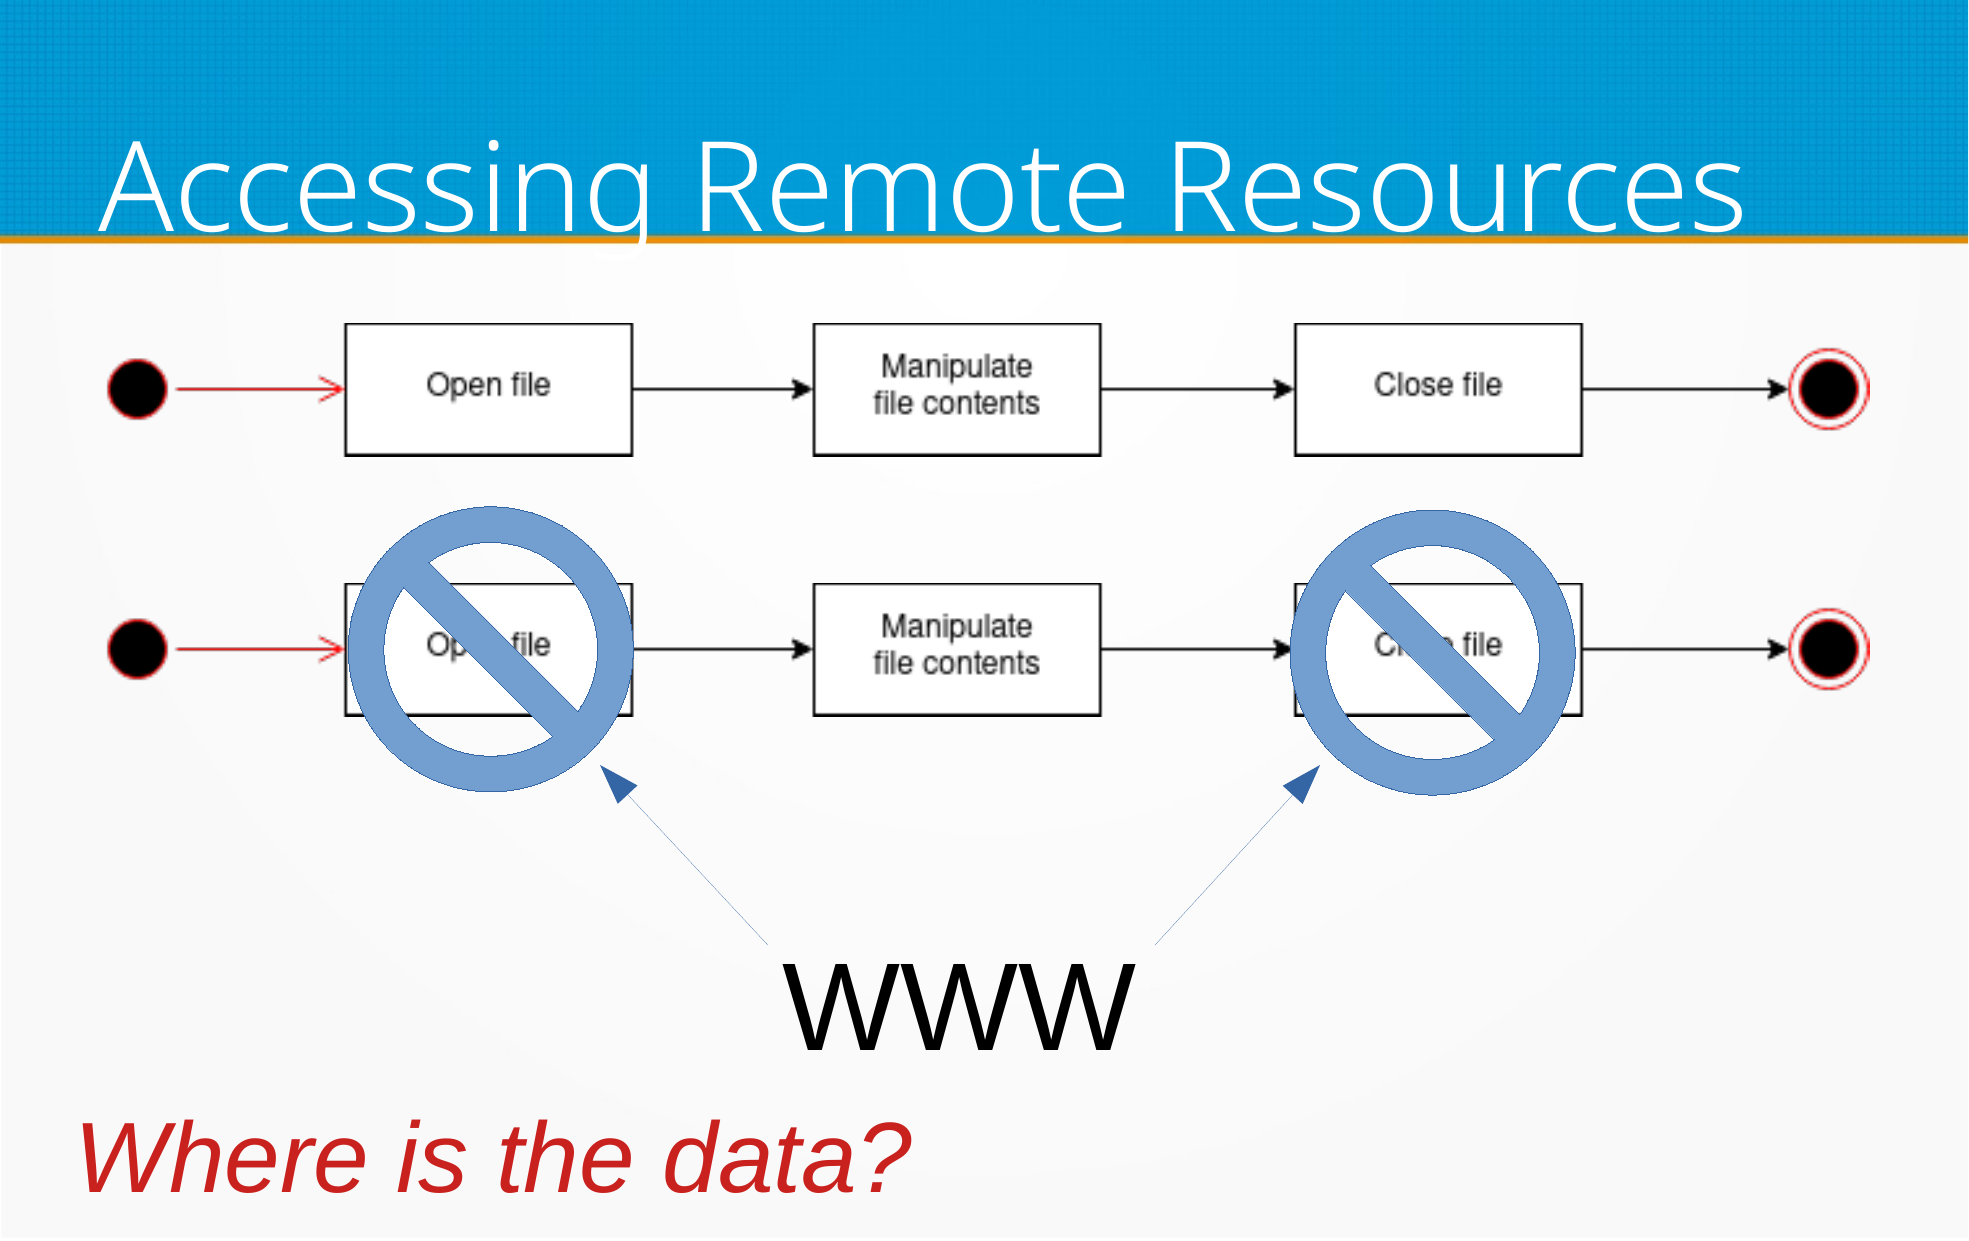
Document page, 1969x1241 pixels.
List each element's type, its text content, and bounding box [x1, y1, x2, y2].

title Accessing Remote Resources [98, 49, 1870, 257]
text_box [1290, 510, 1576, 796]
text_box [348, 506, 634, 792]
text_box Where is the data? [60, 1095, 1801, 1222]
text_box WWW [767, 930, 1518, 1085]
picture [0, 233, 1969, 1241]
